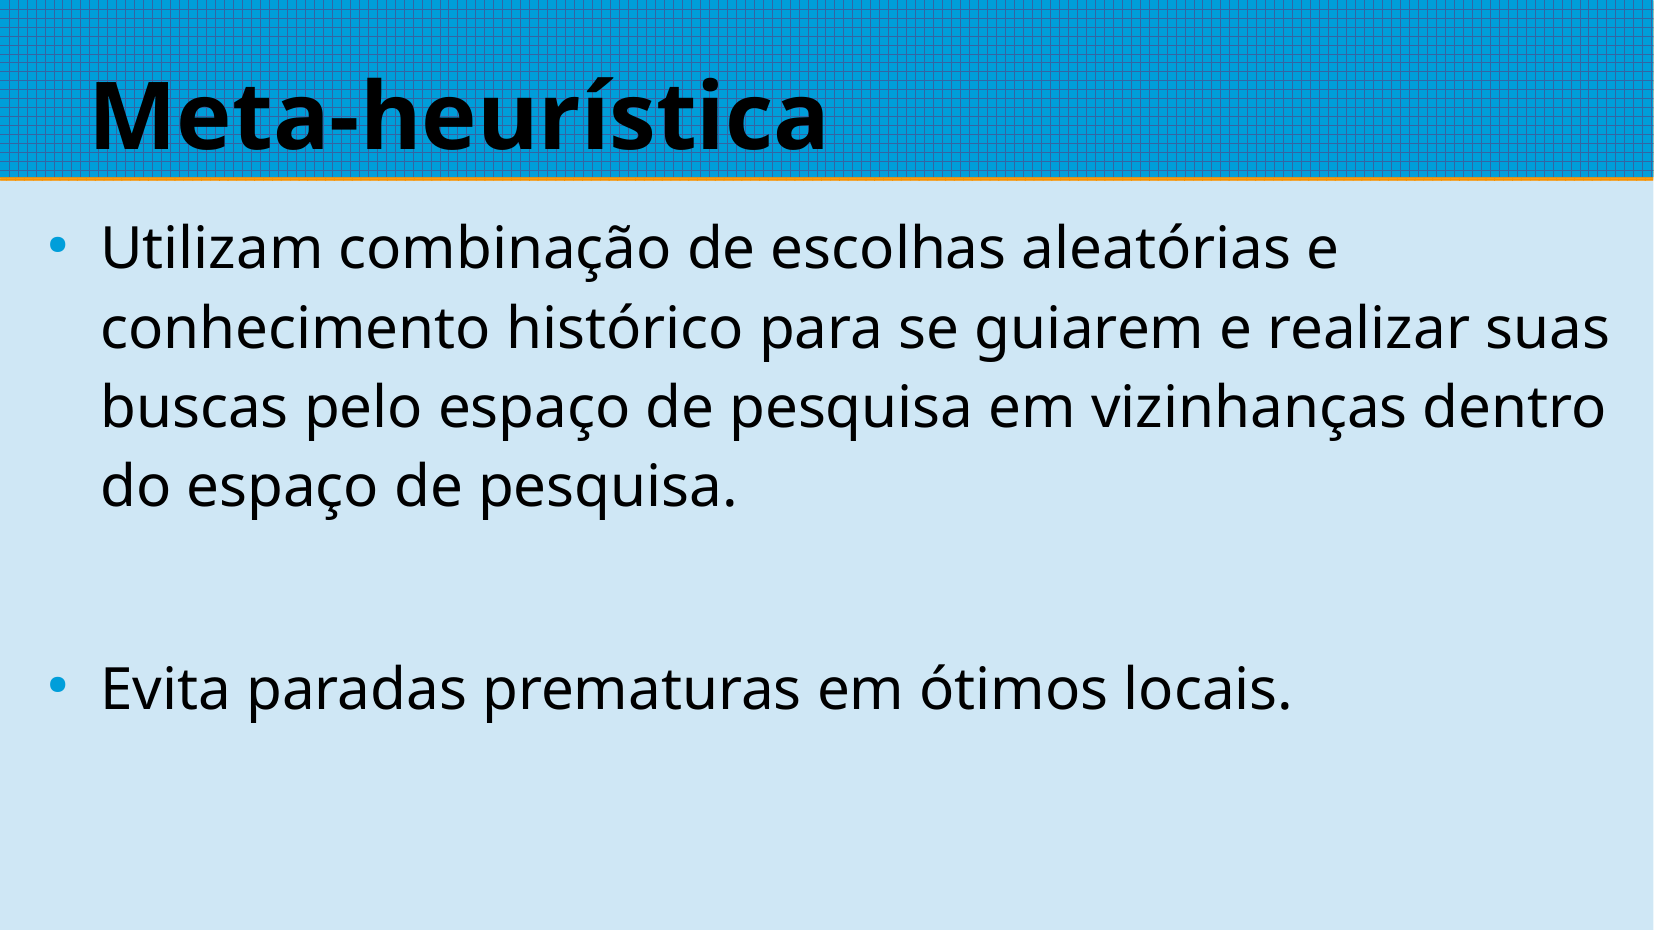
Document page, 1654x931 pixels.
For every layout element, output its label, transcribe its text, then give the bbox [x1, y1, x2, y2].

title Meta-heurística [88, 14, 1565, 178]
list Utilizam combinação de escolhas aleatórias e conhecimento histórico para se guiarem e realizar suas buscas pelo espaço de pesquisa em vizinhanças dentro do espaço de pesquisa. Evita paradas prematuras em ótimos locais. [29, 206, 1625, 916]
